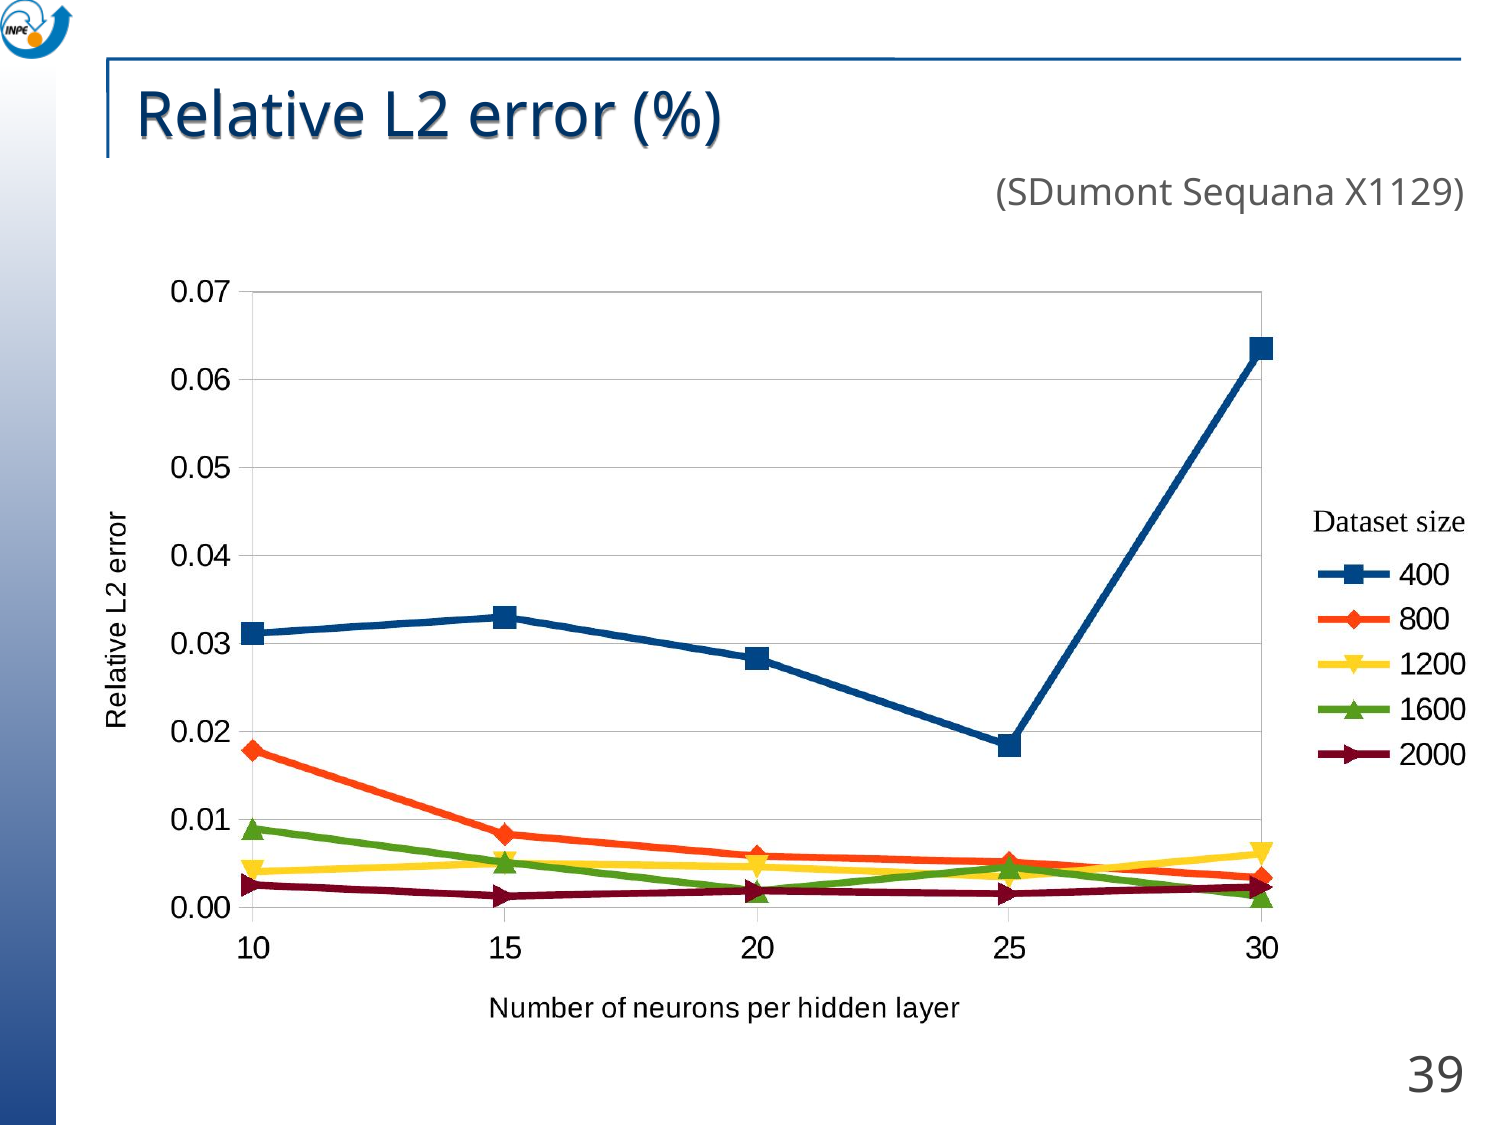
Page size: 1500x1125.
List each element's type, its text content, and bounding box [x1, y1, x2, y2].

title Relative L2 error (%) [106, 59, 1465, 181]
picture [0, 0, 73, 59]
picture [103, 277, 1468, 1024]
slide_number 1 [1389, 1033, 1480, 1120]
text_box (SDumont Sequana X1129) [895, 153, 1480, 229]
